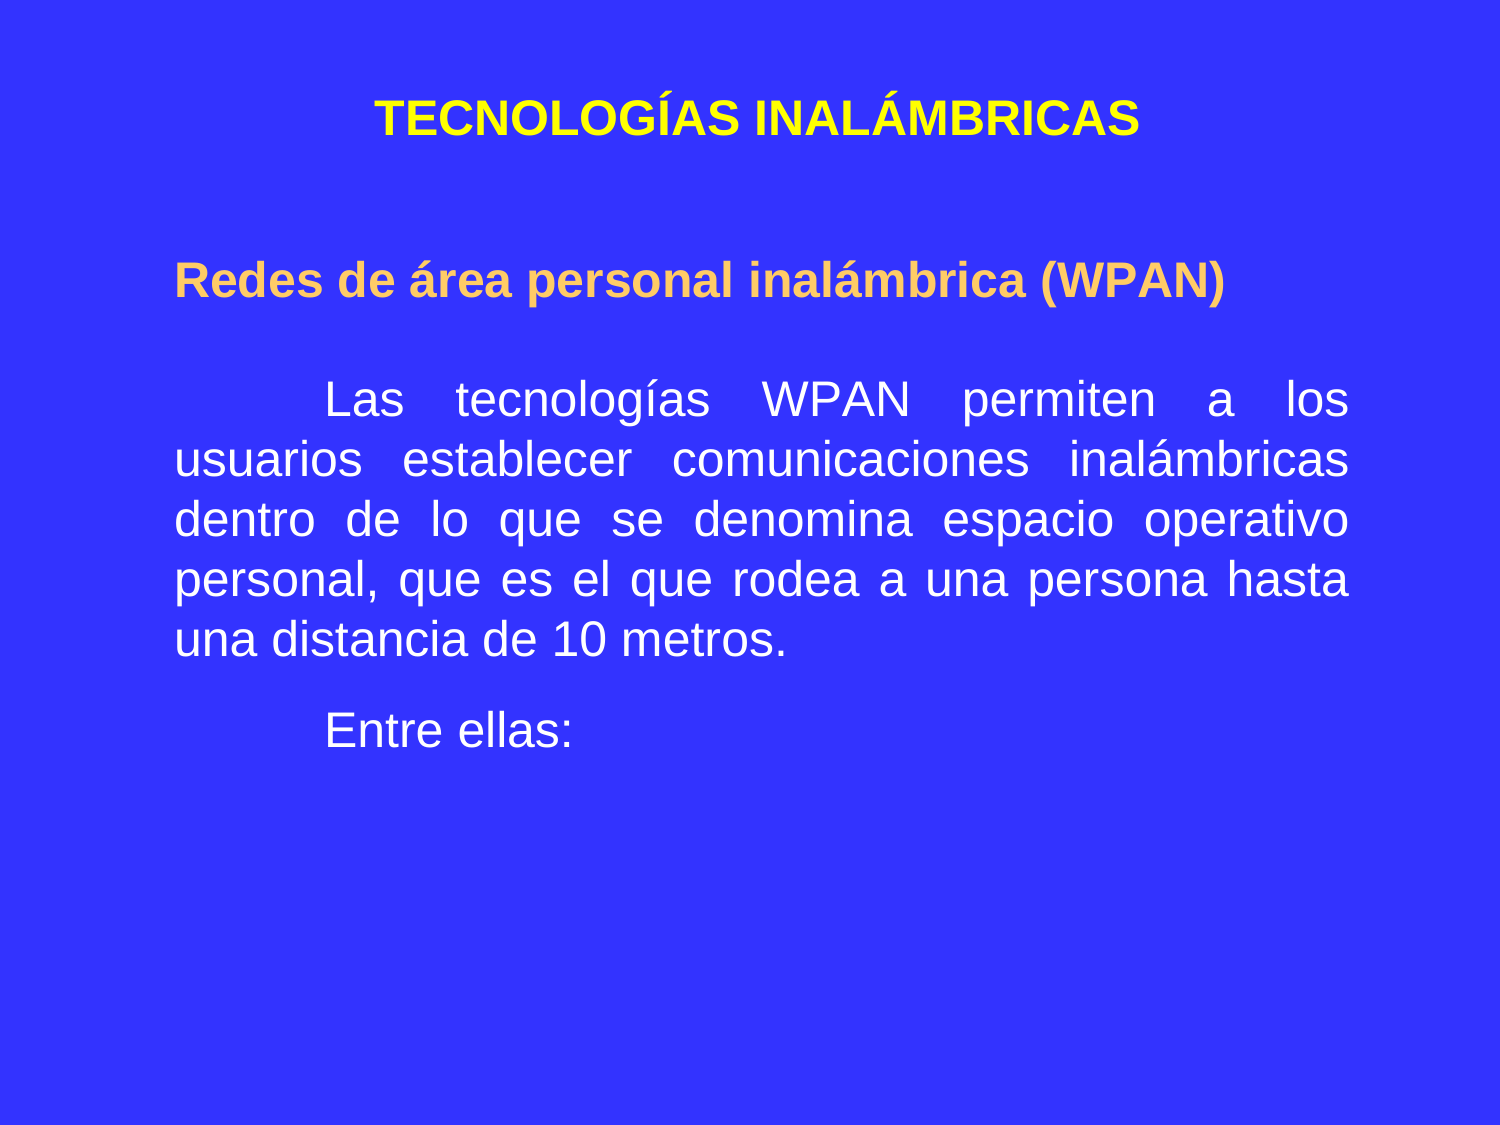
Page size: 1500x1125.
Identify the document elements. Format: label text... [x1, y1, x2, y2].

text_box TECNOLOGÍAS INALÁMBRICAS [360, 78, 1164, 154]
text_box Las tecnologías WPAN permiten a los usuarios establecer comunicaciones inalámbricas dentro de lo que se denomina espacio operativo personal, que es el que rodea a una persona hasta una distancia de 10 metros. Entre ellas: [159, 358, 1365, 766]
text_box Redes de área personal inalámbrica (WPAN) [159, 239, 1365, 315]
